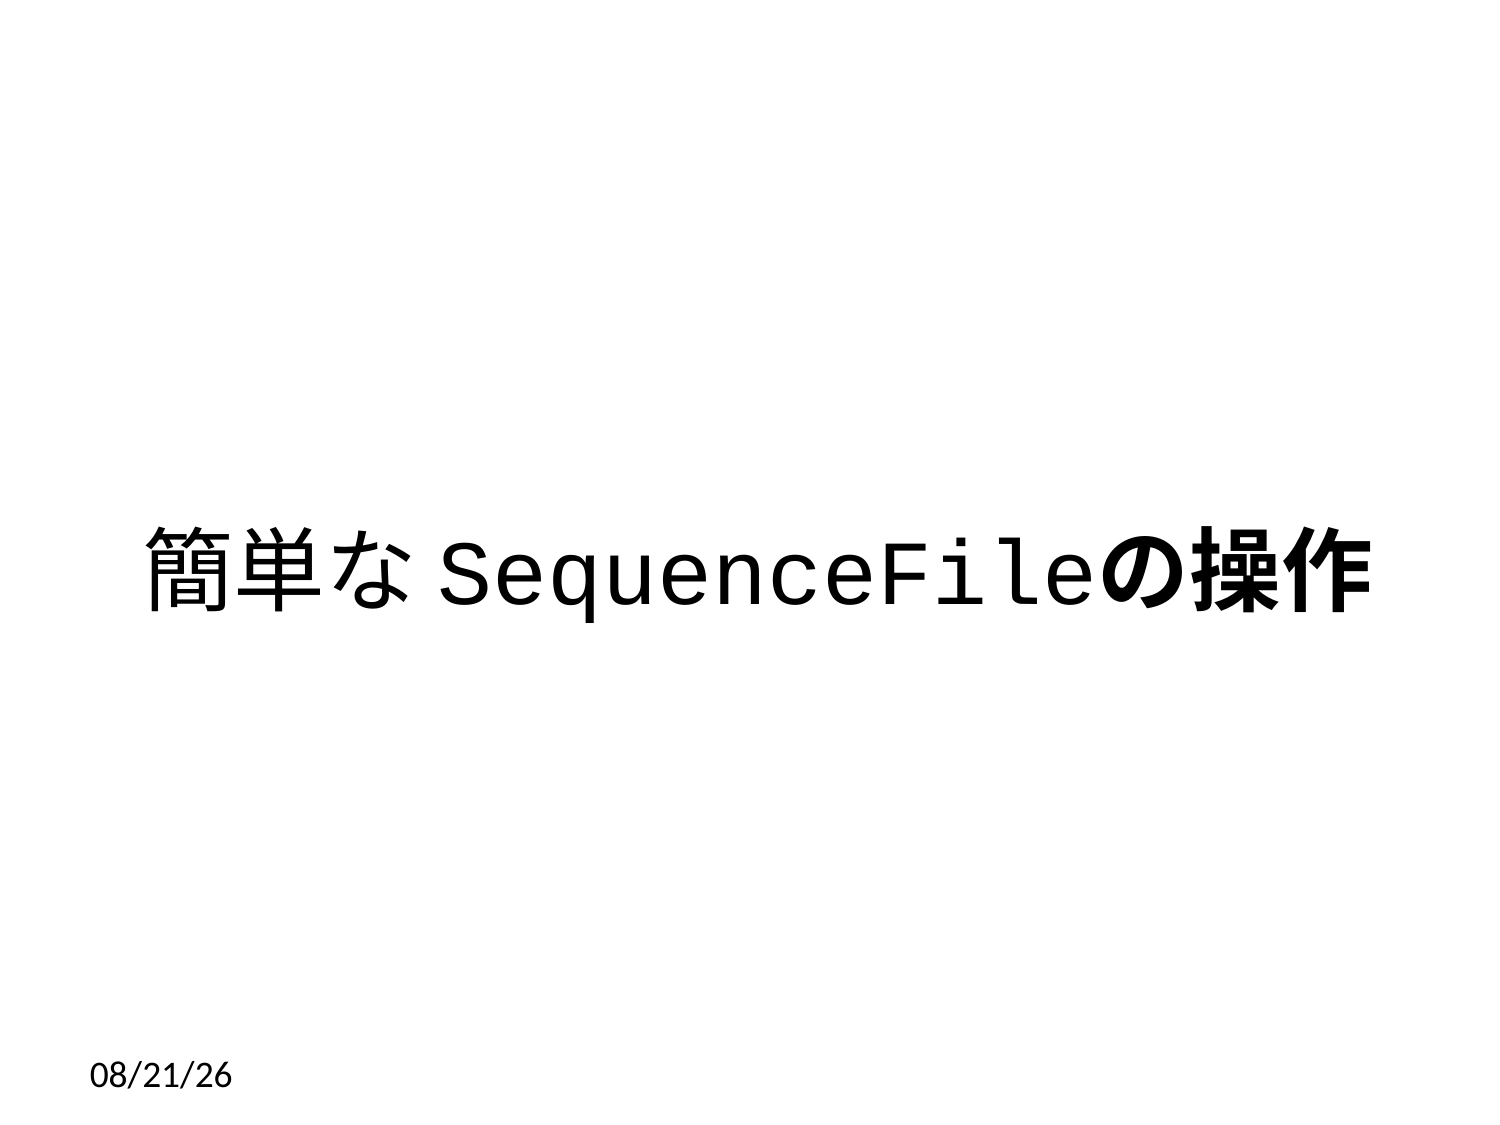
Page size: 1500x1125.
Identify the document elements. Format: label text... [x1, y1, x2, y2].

title 簡単な SequenceFileの操作 [82, 484, 1433, 653]
